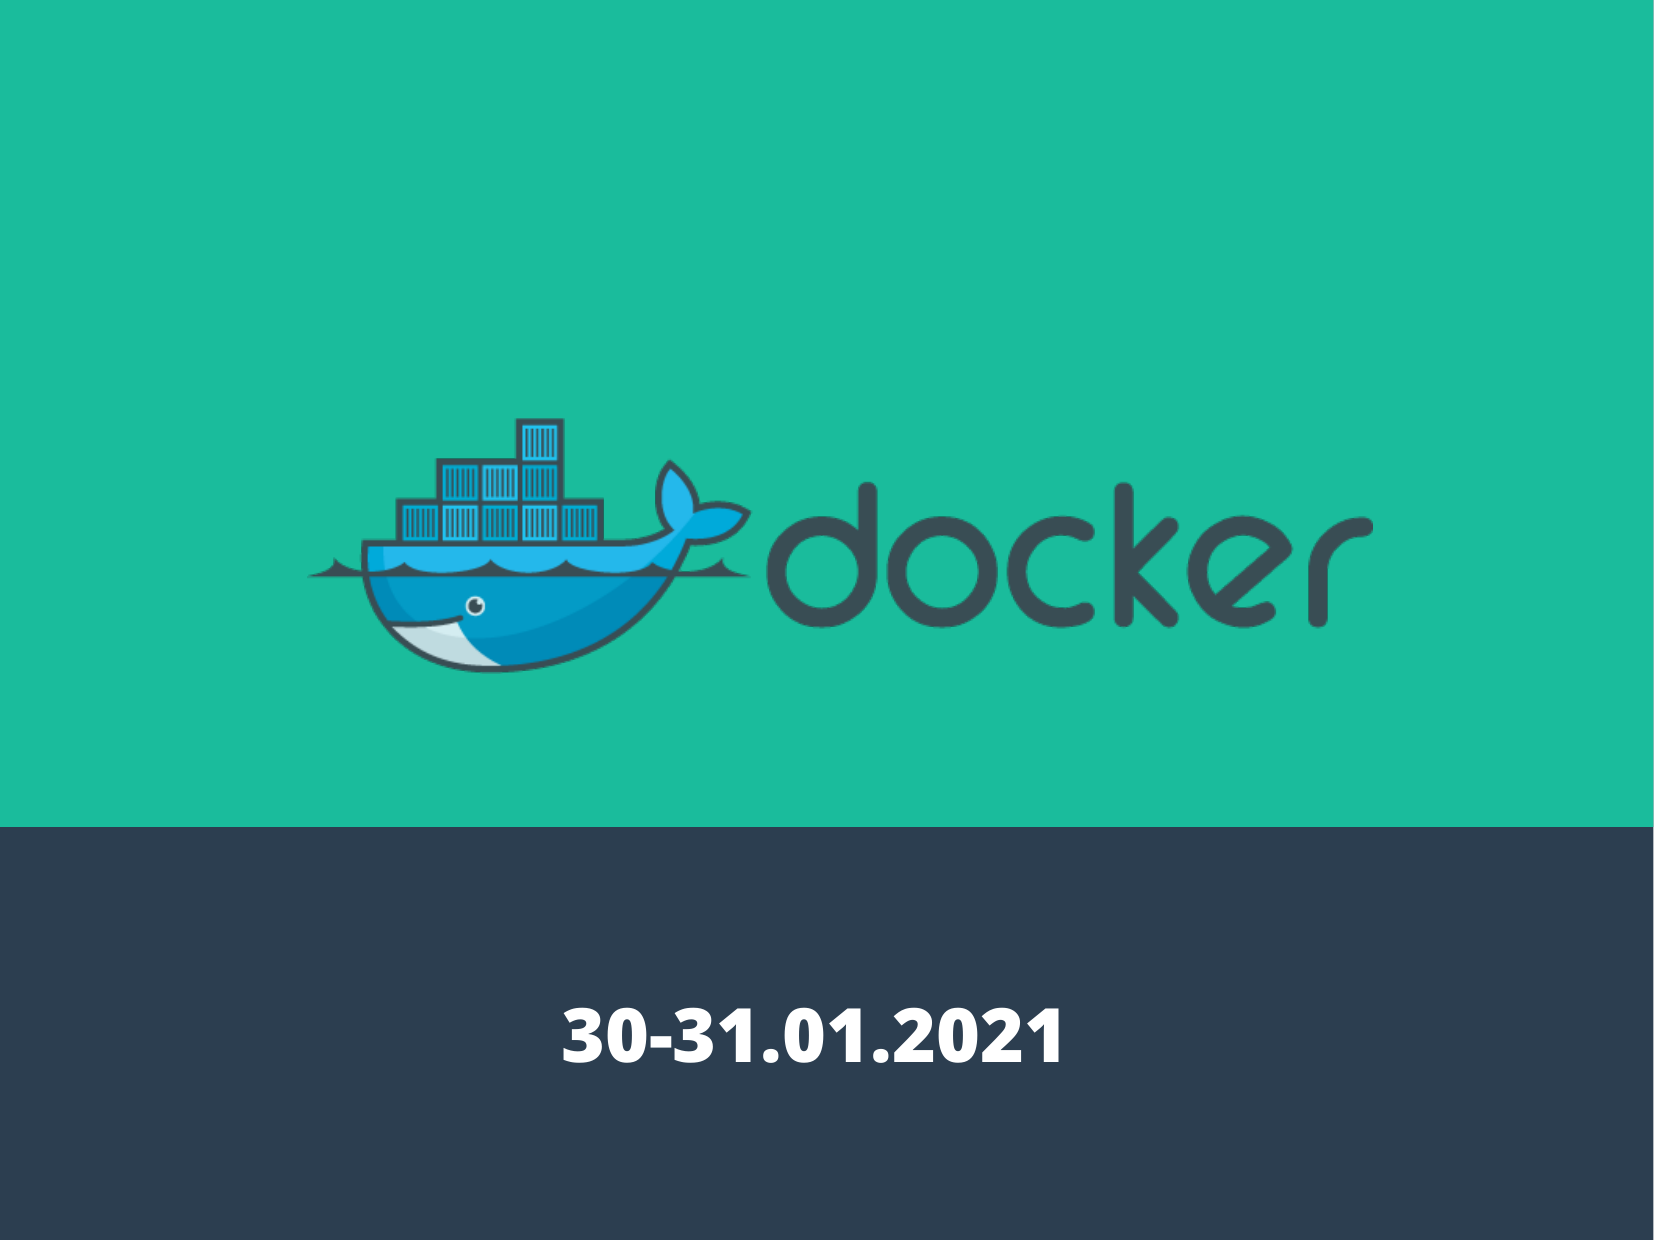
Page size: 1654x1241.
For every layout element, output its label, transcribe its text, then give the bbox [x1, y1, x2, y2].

title 30-31.01.2021 [47, 929, 1583, 1087]
picture [307, 418, 1373, 674]
